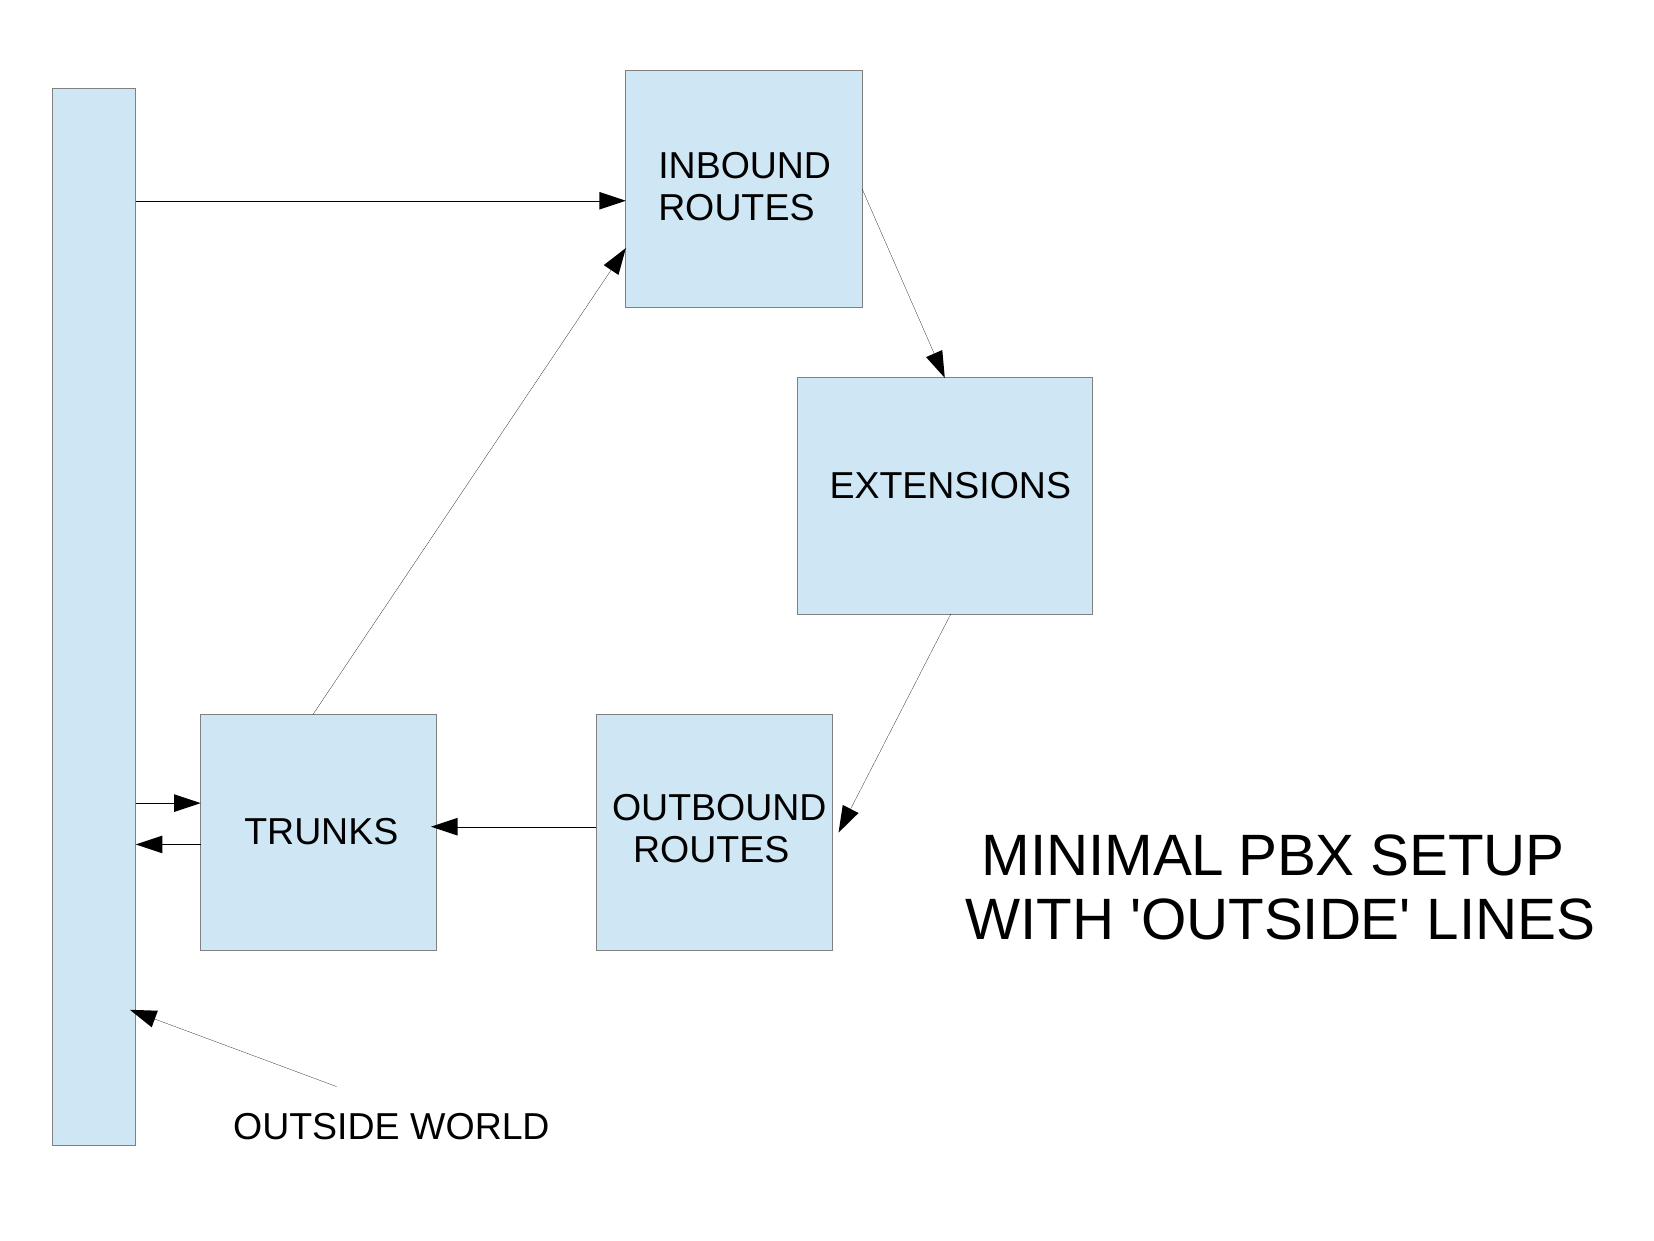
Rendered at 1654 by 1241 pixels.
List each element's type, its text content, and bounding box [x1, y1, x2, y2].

text_box [596, 828, 833, 951]
text_box TRUNKS [229, 803, 414, 860]
text_box OUTSIDE WORLD [218, 1098, 566, 1156]
text_box [52, 88, 136, 1146]
text_box [625, 70, 863, 308]
text_box EXTENSIONS [814, 456, 1093, 514]
text_box [200, 714, 437, 951]
text_box INBOUND ROUTES [643, 137, 847, 237]
text_box [797, 377, 1093, 615]
text_box MINIMAL PBX SETUP WITH 'OUTSIDE' LINES [950, 814, 1611, 960]
text_box OUTBOUND ROUTES [597, 779, 842, 879]
text_box [596, 714, 833, 827]
